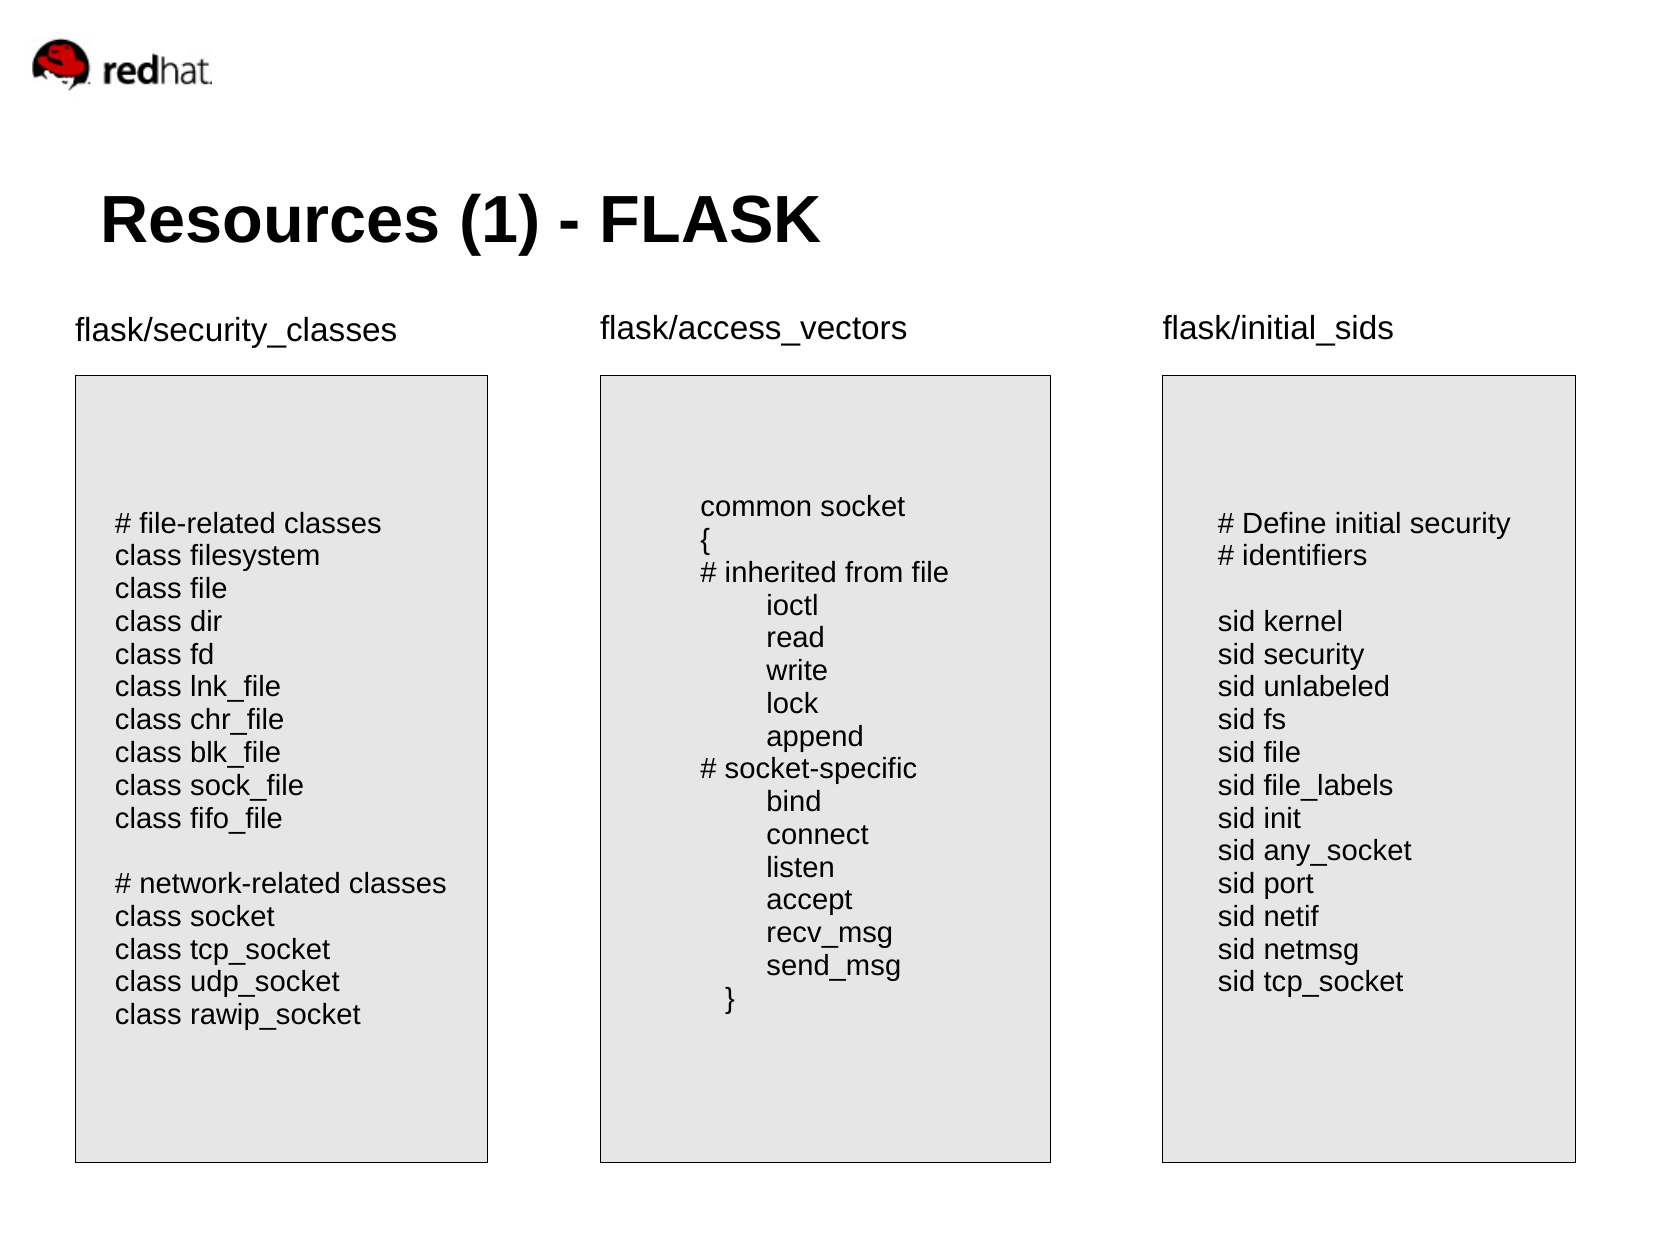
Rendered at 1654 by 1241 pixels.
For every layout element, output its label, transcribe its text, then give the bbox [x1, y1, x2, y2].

picture [31, 37, 212, 98]
title Resources (1) - FLASK [100, 164, 1506, 275]
text_box flask/security_classes [0, 300, 451, 361]
text_box flask/access_vectors [525, 303, 1013, 353]
text_box # Define initial security # identifiers sid kernel sid security sid unlabeled sid fs sid file sid file_labels sid init sid any_socket sid port sid netif sid netmsg sid tcp_socket [1162, 375, 1576, 1163]
text_box flask/initial_sids [1087, 303, 1426, 353]
text_box # file-related classes class filesystem class file class dir class fd class lnk_file class chr_file class blk_file class sock_file class fifo_file # network-related classes class socket class tcp_socket class udp_socket class rawip_socket [75, 375, 488, 1163]
text_box common socket { # inherited from file ioctl read write lock append # socket-specific bind connect listen accept recv_msg send_msg } [600, 375, 1051, 1163]
